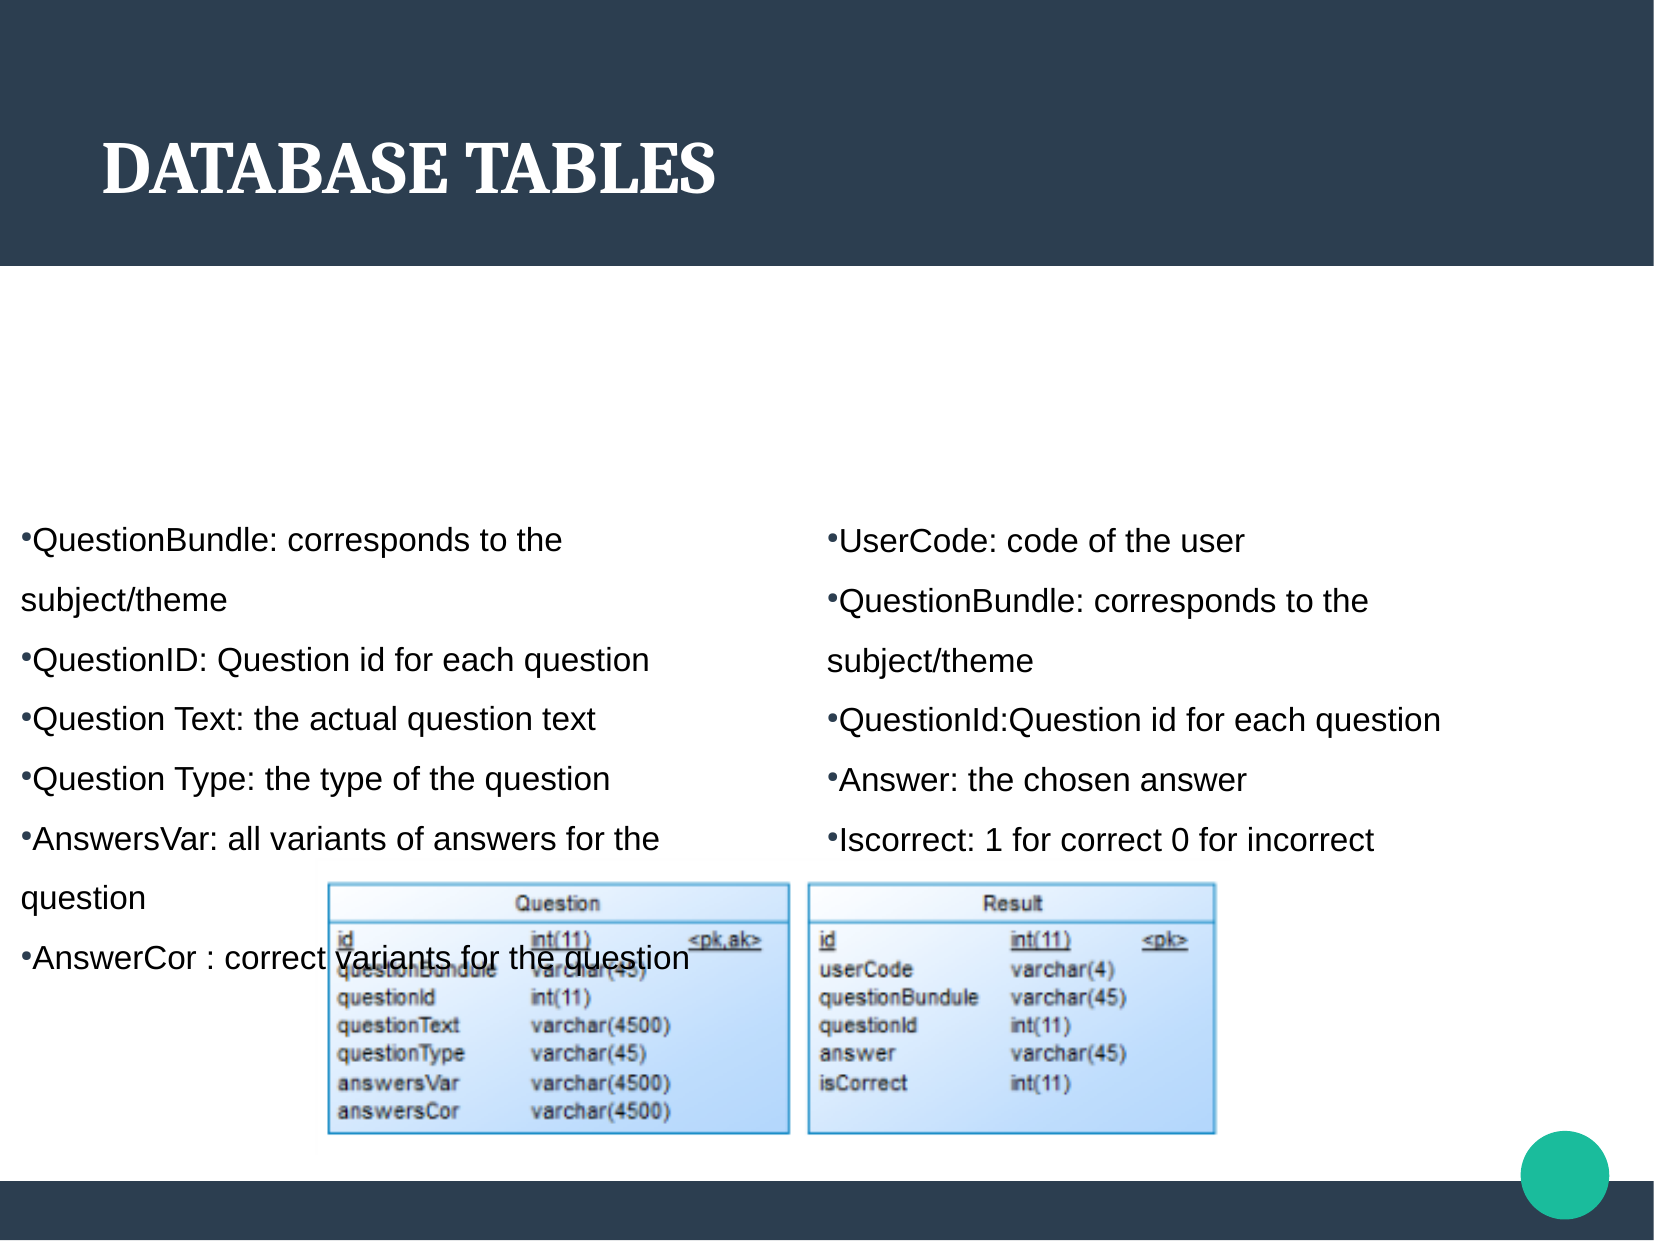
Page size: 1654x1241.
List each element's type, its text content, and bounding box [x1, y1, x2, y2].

list UserCode: code of the user QuestionBundle: corresponds to the subject/theme QuestionId:Question id for each question Answer: the chosen answer Iscorrect: 1 for correct 0 for incorrect [826, 499, 1554, 1219]
picture [315, 858, 826, 1156]
title DATABASE TABLES [101, 60, 1591, 268]
list QuestionBundle: corresponds to the subject/theme QuestionID: Question id for each question Question Text: the actual question text Question Type: the type of the question AnswersVar: all variants of answers for the question AnswerCor : correct variants for the question [20, 498, 773, 1068]
